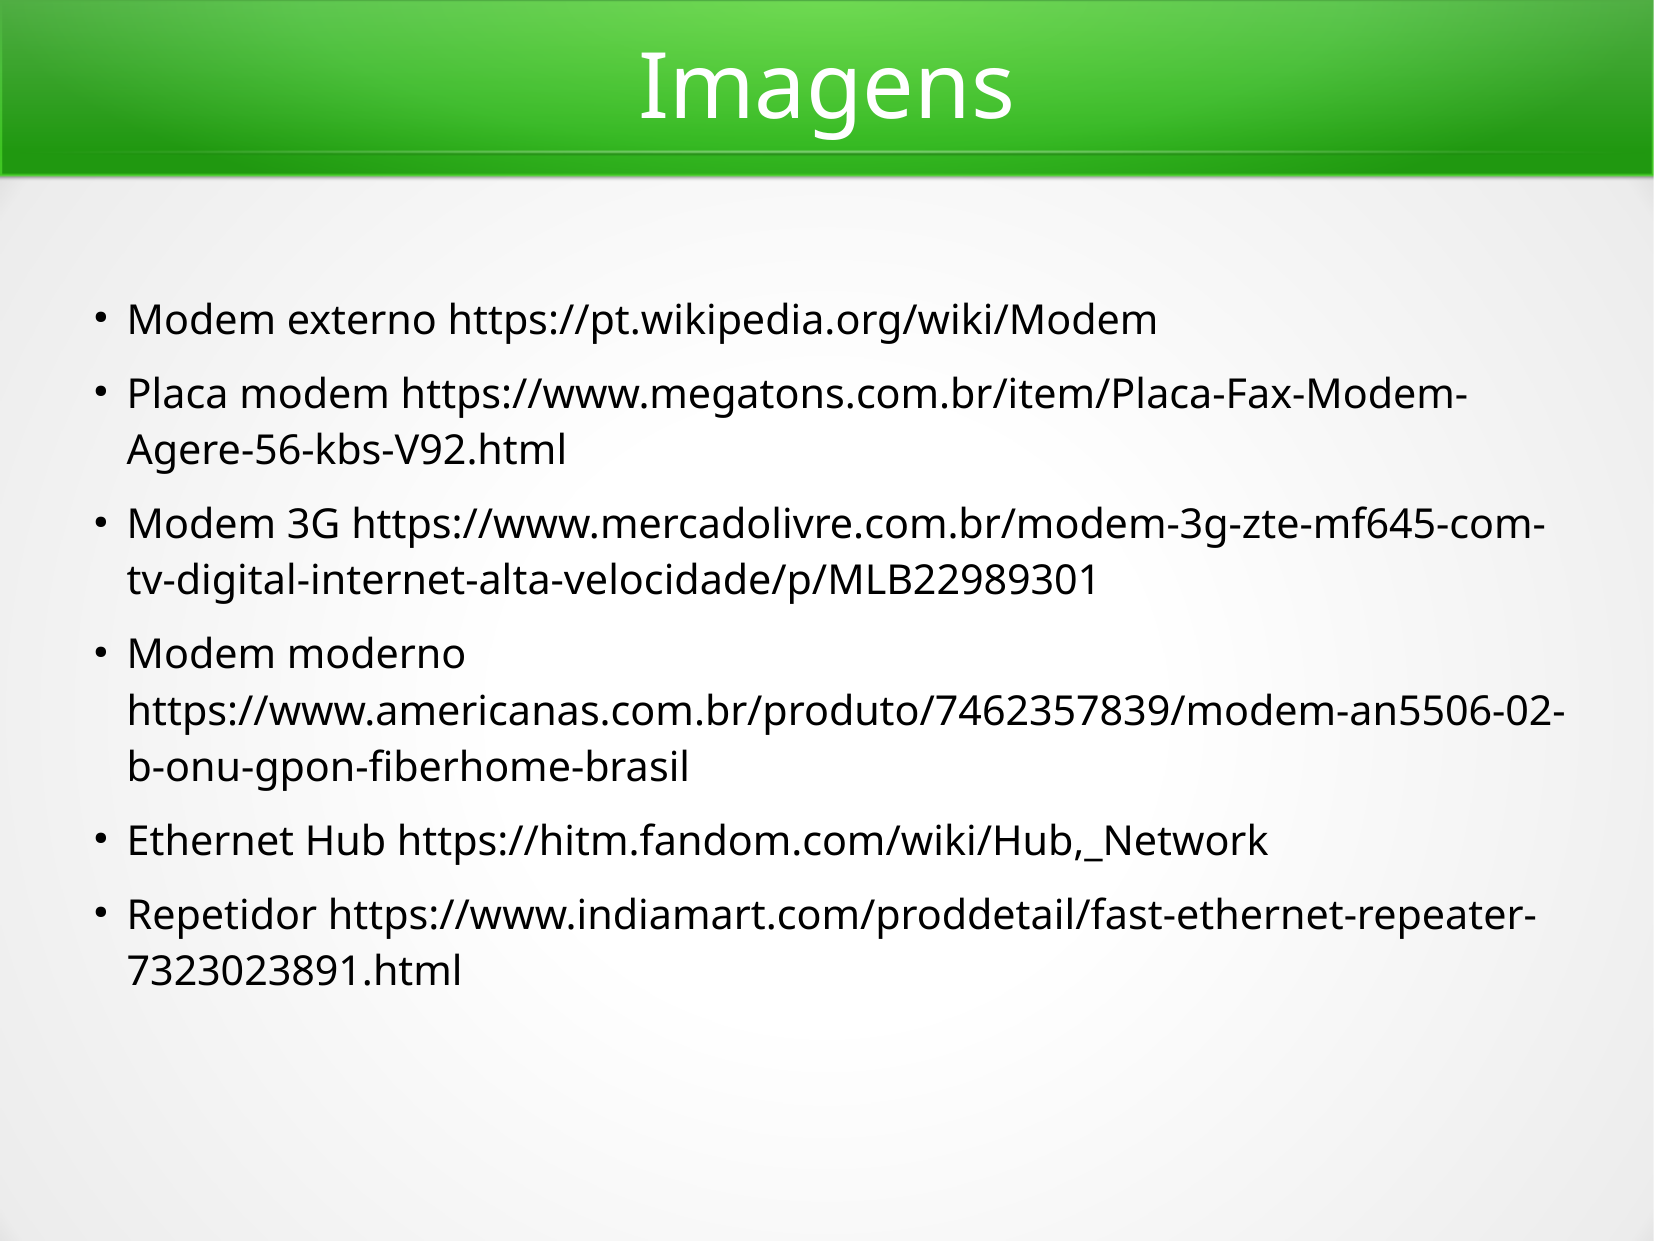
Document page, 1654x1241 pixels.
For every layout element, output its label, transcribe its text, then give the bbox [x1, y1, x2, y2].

list Modem externo https://pt.wikipedia.org/wiki/Modem Placa modem https://www.megatons.com.br/item/Placa-Fax-Modem-Agere-56-kbs-V92.html Modem 3G https://www.mercadolivre.com.br/modem-3g-zte-mf645-com-tv-digital-internet-alta-velocidade/p/MLB22989301 Modem moderno https://www.americanas.com.br/produto/7462357839/modem-an5506-02-b-onu-gpon-fiberhome-brasil Ethernet Hub https://hitm.fandom.com/wiki/Hub,_Network Repetidor https://www.indiamart.com/proddetail/fast-ethernet-repeater-7323023891.html [82, 290, 1571, 1010]
title Imagens [82, 11, 1571, 154]
picture [0, 0, 1654, 1241]
